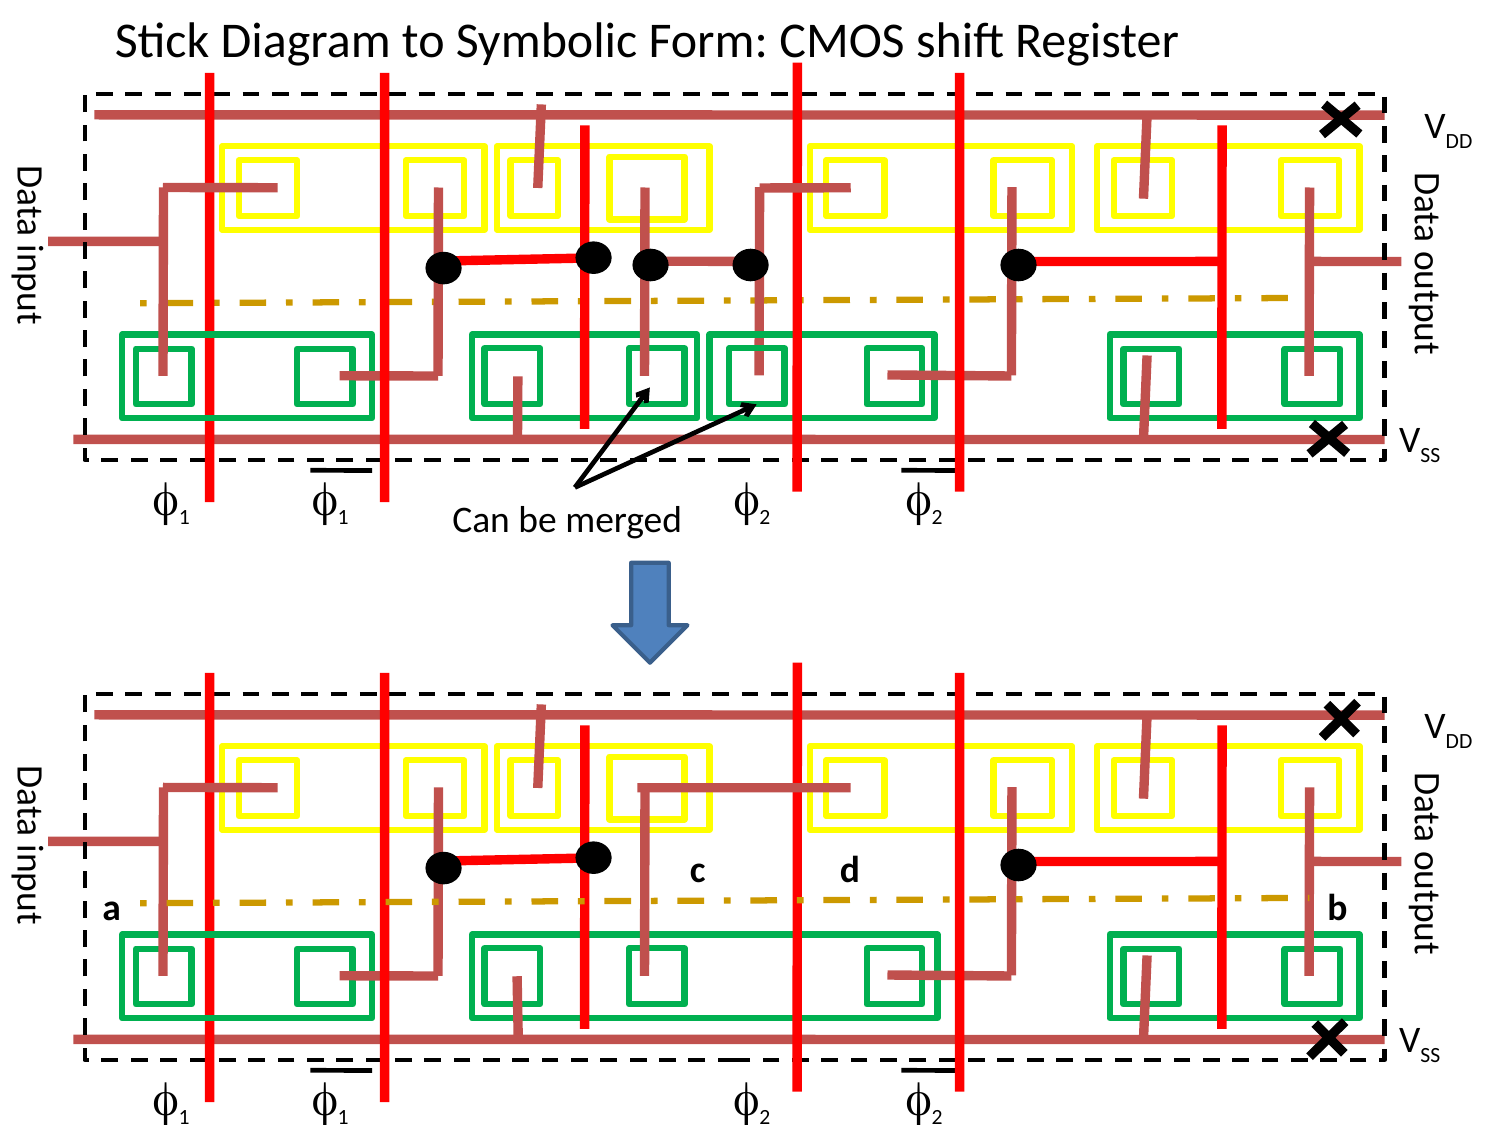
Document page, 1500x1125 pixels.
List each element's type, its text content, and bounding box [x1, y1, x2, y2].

text_box [1002, 250, 1035, 280]
text_box 2 [738, 1093, 745, 1114]
text_box 1 [297, 1057, 504, 1125]
text_box Can be merged [437, 487, 738, 548]
text_box 2 [718, 1057, 878, 1125]
text_box [577, 843, 610, 872]
text_box c [675, 837, 725, 898]
text_box b [1312, 875, 1363, 936]
text_box d [825, 837, 875, 898]
text_box Data input [2, 112, 63, 378]
text_box 2 [747, 1093, 754, 1114]
text_box a [87, 875, 138, 936]
text_box VDD [1409, 693, 1500, 760]
text_box 2 [747, 493, 754, 514]
text_box 2 [910, 1093, 917, 1114]
text_box 1 [137, 1057, 297, 1125]
text_box VSS [1384, 1007, 1498, 1074]
text_box VDD [1409, 93, 1500, 160]
text_box 1 [325, 1093, 332, 1114]
text_box 1 [298, 457, 504, 536]
text_box 1 [166, 1093, 173, 1114]
text_box [734, 250, 767, 280]
text_box 2 [718, 457, 878, 537]
text_box 2 [919, 1093, 926, 1114]
text_box 2 [738, 493, 745, 514]
text_box 2 [890, 1057, 1098, 1125]
text_box 1 [316, 1093, 323, 1114]
text_box 2 [890, 457, 1098, 537]
text_box [1002, 850, 1035, 880]
text_box 1 [137, 457, 298, 536]
text_box [634, 250, 667, 280]
text_box [427, 853, 460, 883]
text_box Data input [2, 712, 63, 978]
text_box 1 [157, 1093, 164, 1114]
text_box [427, 253, 460, 283]
text_box Stick Diagram to Symbolic Form: CMOS shift Register [99, 0, 1338, 75]
text_box Data output [1399, 751, 1460, 976]
text_box VSS [1384, 407, 1498, 474]
text_box Data output [1399, 151, 1460, 376]
text_box [577, 243, 610, 272]
text_box [612, 562, 688, 663]
